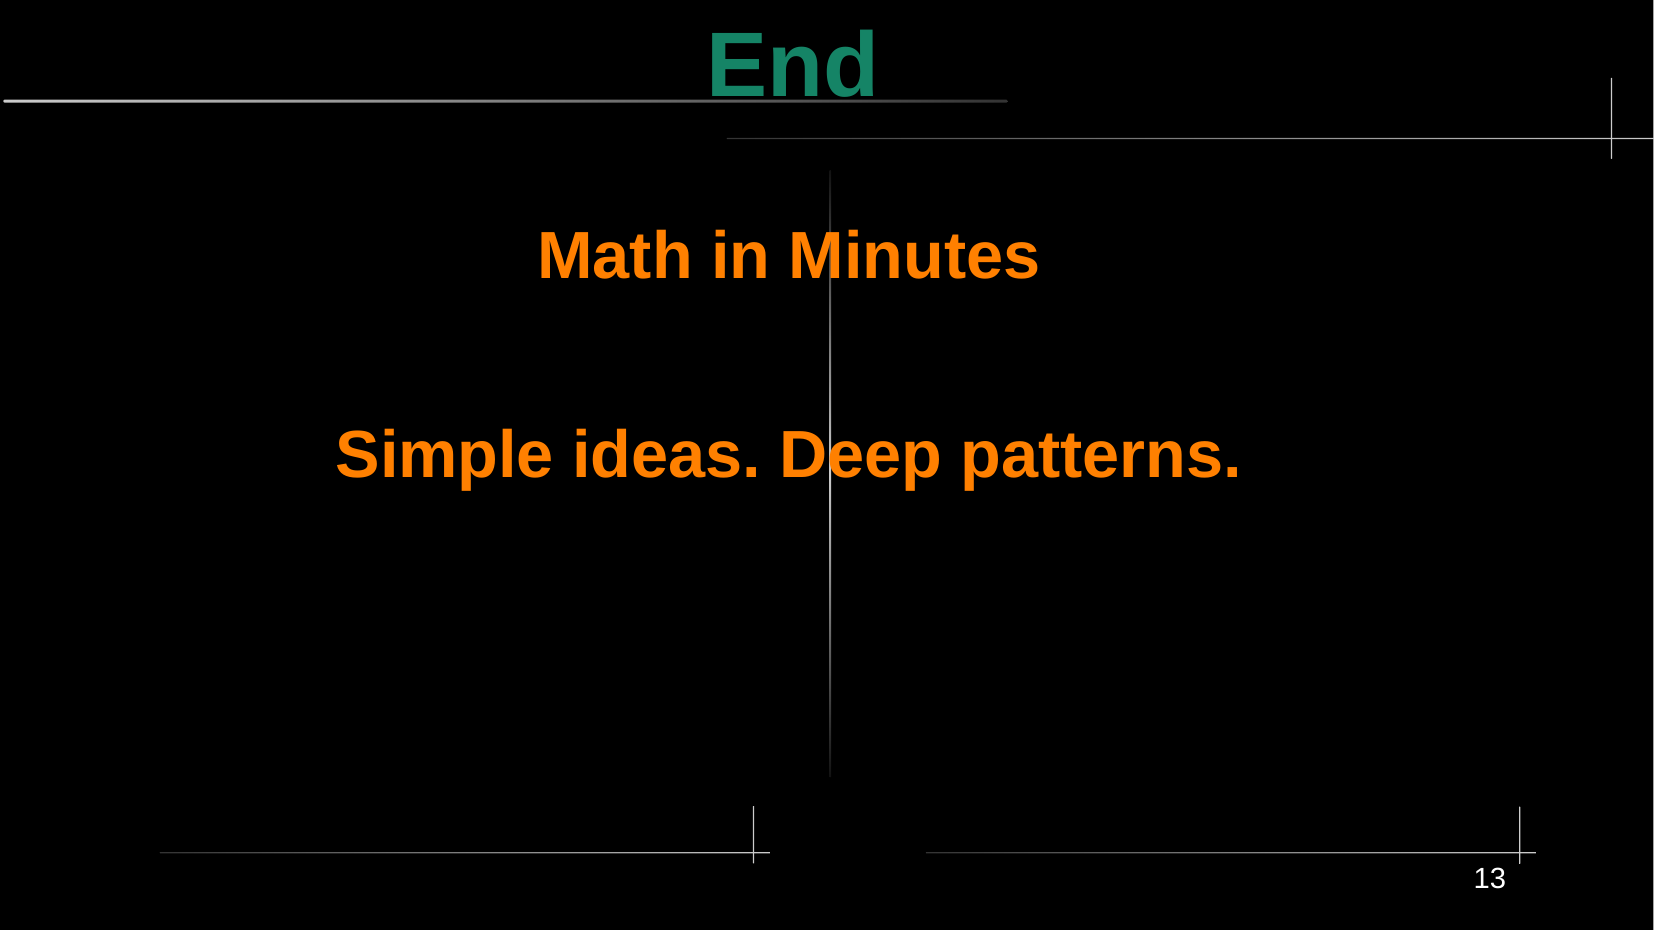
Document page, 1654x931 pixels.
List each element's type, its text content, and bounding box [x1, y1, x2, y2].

list Math in Minutes Simple ideas. Deep patterns. [82, 217, 1426, 758]
title End [23, 11, 1589, 119]
